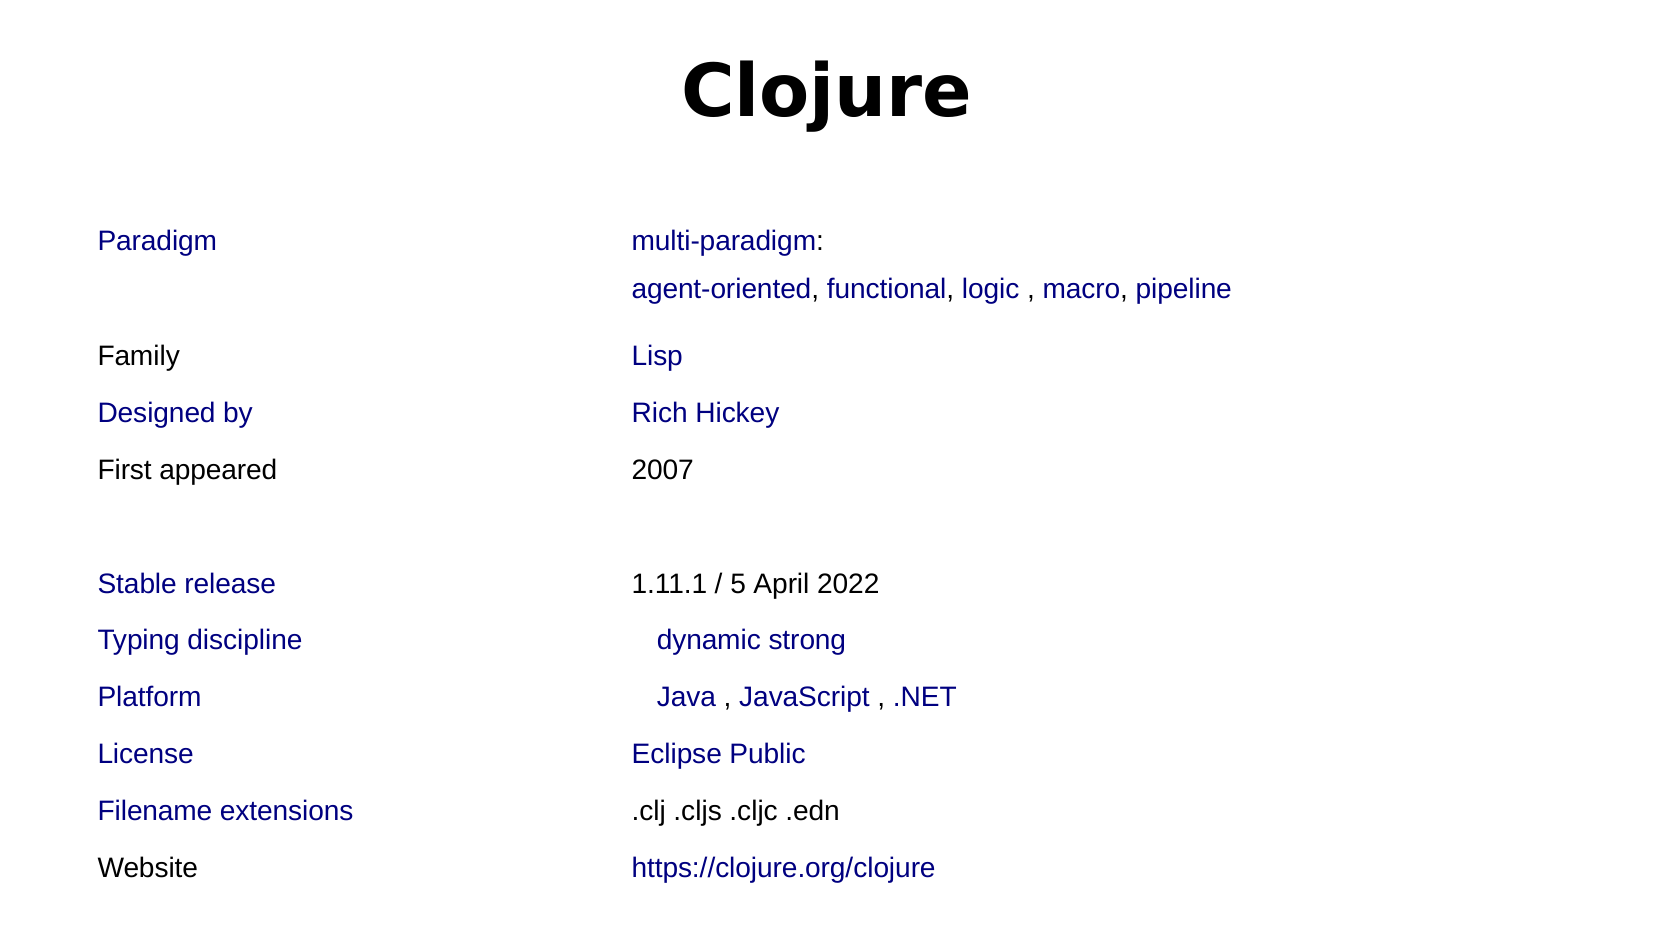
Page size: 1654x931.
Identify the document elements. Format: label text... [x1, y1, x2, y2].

table_cell [83, 504, 1571, 560]
table_cell Rich Hickey [617, 390, 1571, 447]
table_cell Website [83, 844, 617, 901]
table_header Paradigm [83, 218, 617, 333]
table_cell Eclipse Public [617, 731, 1571, 788]
table_cell 2007 [617, 447, 1571, 504]
table_cell Filename extensions [83, 788, 617, 844]
table_cell Designed by [83, 390, 617, 447]
table_cell Java , JavaScript , .NET [617, 674, 1571, 731]
table_cell First appeared [83, 447, 617, 504]
table_cell .clj .cljs .cljc .edn [617, 788, 1571, 844]
table_header multi-paradigm: agent-oriented, functional, logic , macro, pipeline [617, 218, 1571, 333]
title Clojure [82, 37, 1571, 147]
table_cell Platform [83, 674, 617, 731]
table_cell Family [83, 333, 617, 390]
table_cell https://clojure.org/clojure [617, 844, 1571, 901]
table_cell dynamic strong [617, 617, 1571, 674]
table_cell 1.11.1 / 5 April 2022 [617, 560, 1571, 617]
table_cell Typing discipline [83, 617, 617, 674]
table_cell License [83, 731, 617, 788]
table_cell Stable release [83, 560, 617, 617]
table_cell Lisp [617, 333, 1571, 390]
